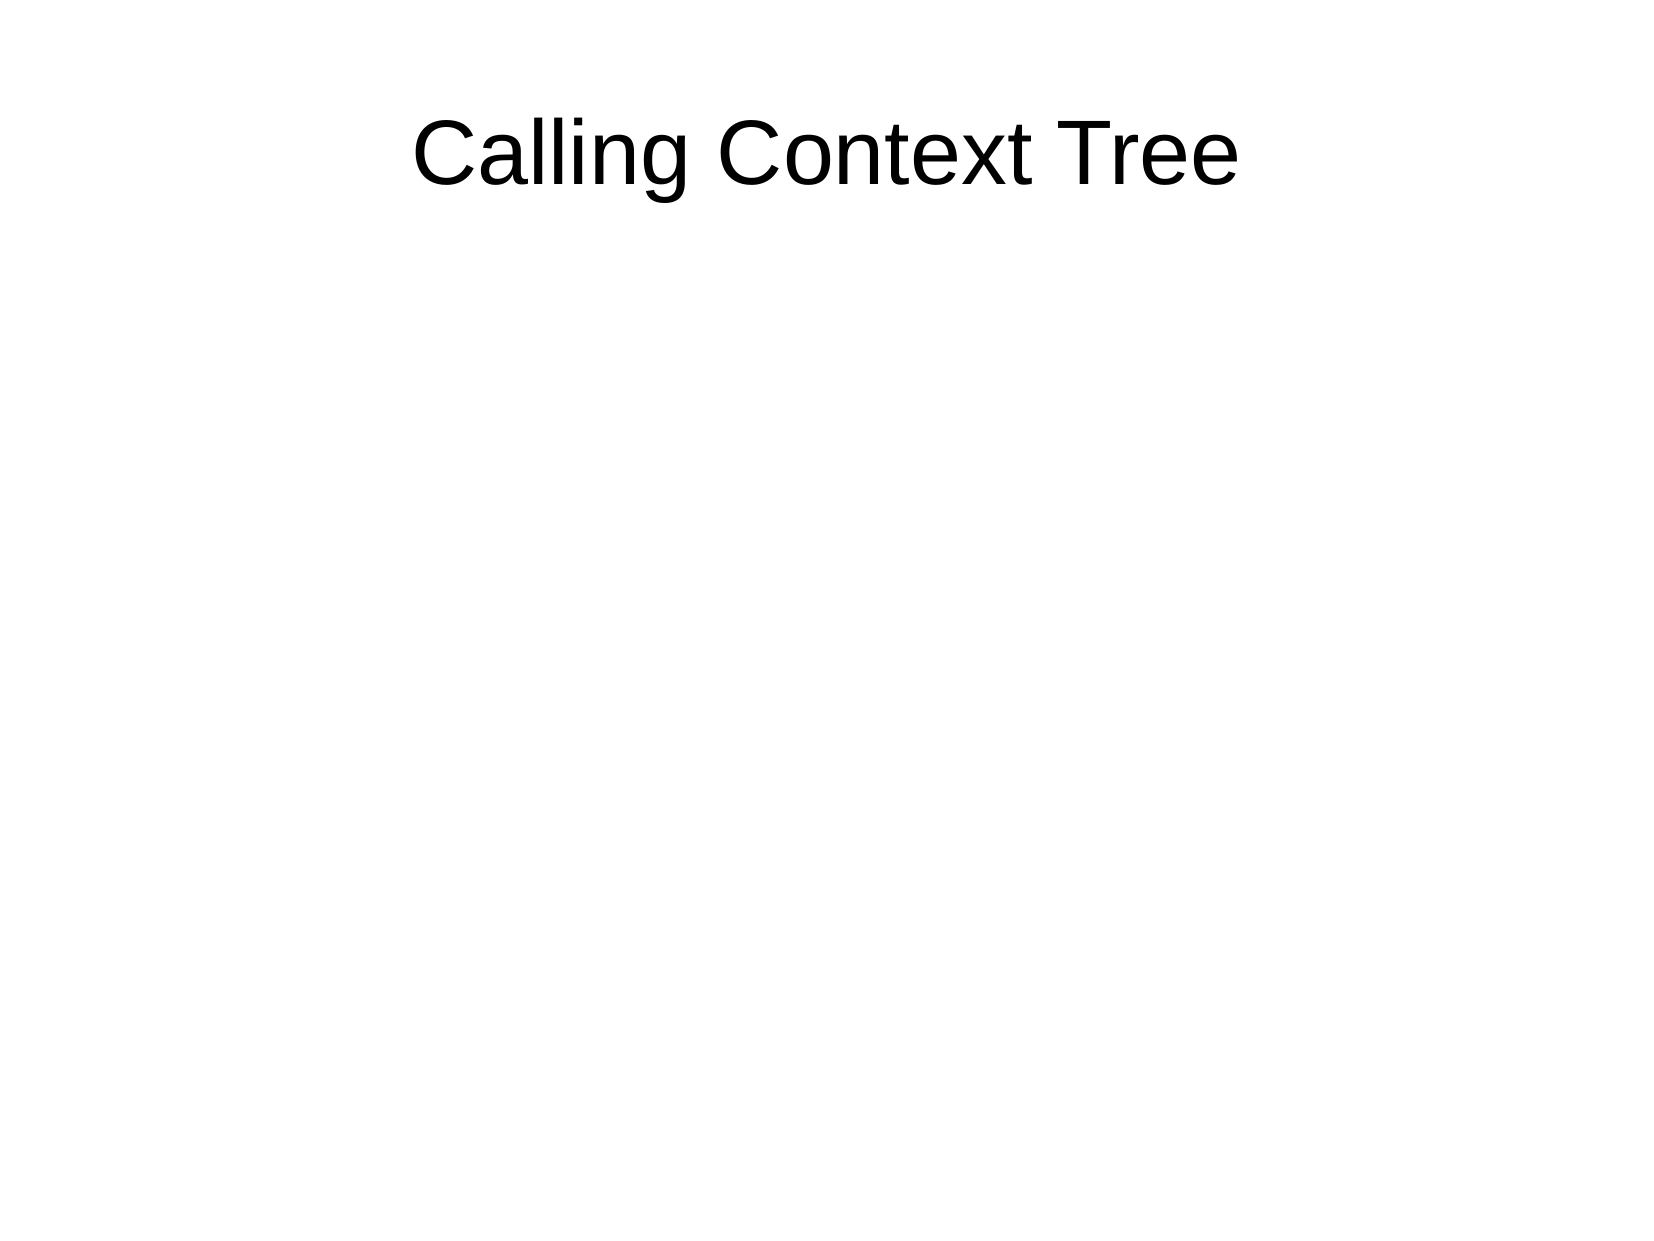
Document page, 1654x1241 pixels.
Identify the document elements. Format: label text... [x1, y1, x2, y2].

title Calling Context Tree [82, 49, 1571, 257]
